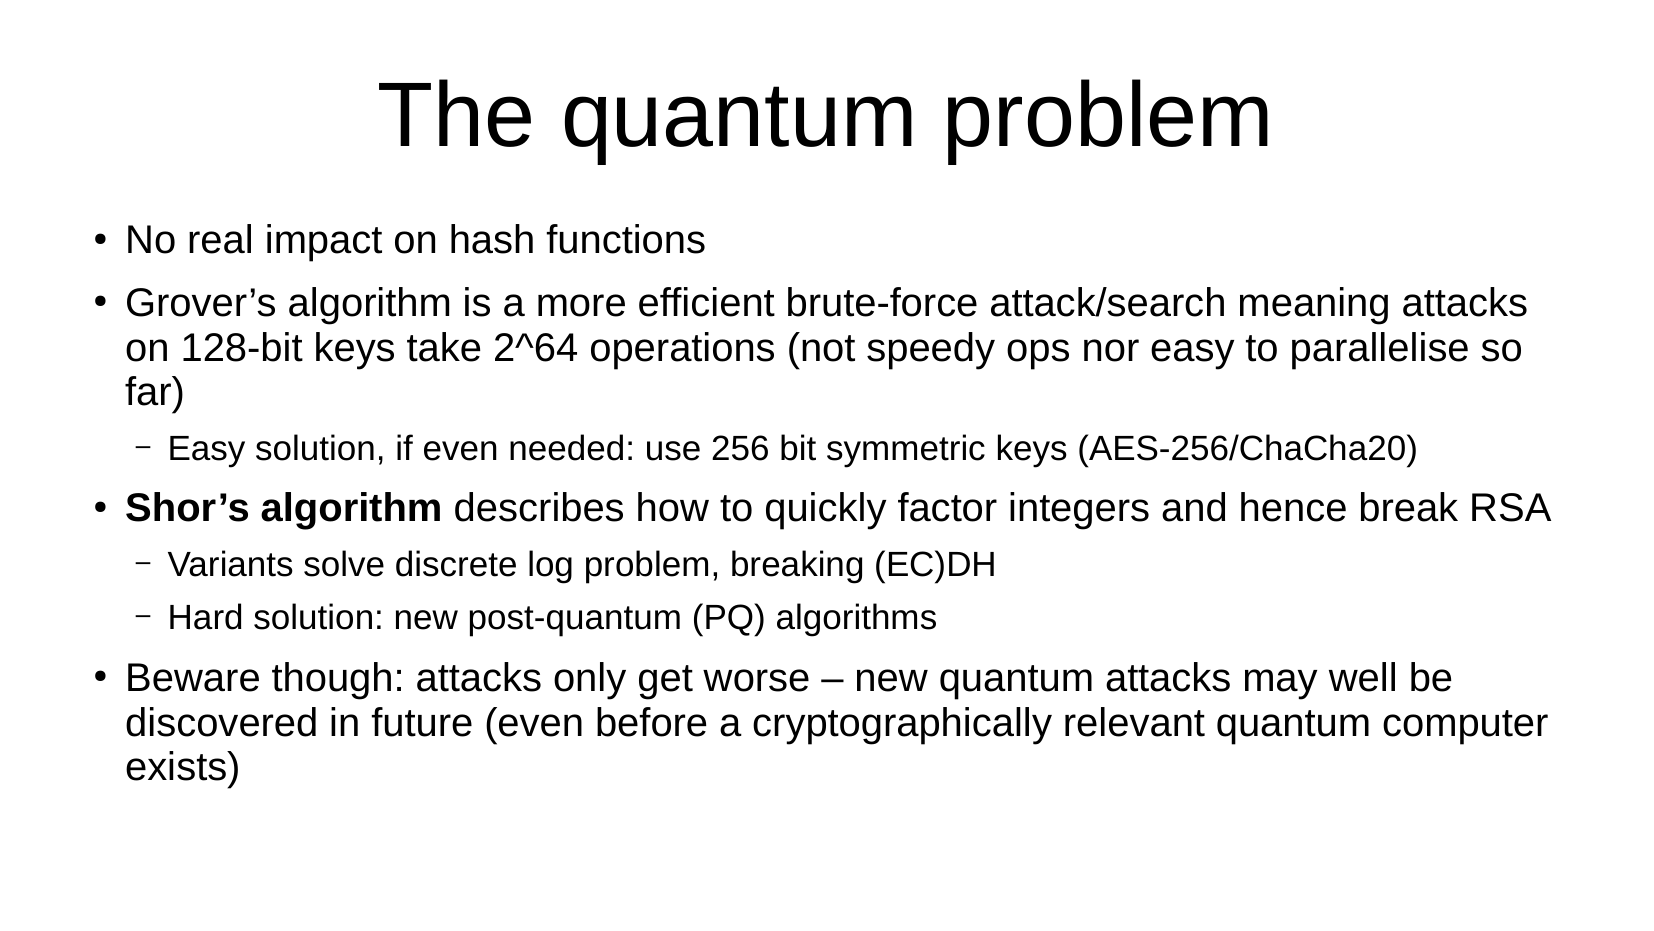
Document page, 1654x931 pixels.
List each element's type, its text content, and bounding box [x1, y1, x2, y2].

title The quantum problem [82, 37, 1571, 193]
list No real impact on hash functions Grover’s algorithm is a more efficient brute-force attack/search meaning attacks on 128-bit keys take 2^64 operations (not speedy ops nor easy to parallelise so far) Easy solution, if even needed: use 256 bit symmetric keys (AES-256/ChaCha20) Shor’s algorithm describes how to quickly factor integers and hence break RSA Variants solve discrete log problem, breaking (EC)DH Hard solution: new post-quantum (PQ) algorithms Beware though: attacks only get worse – new quantum attacks may well be discovered in future (even before a cryptographically relevant quantum computer exists) [82, 217, 1571, 843]
